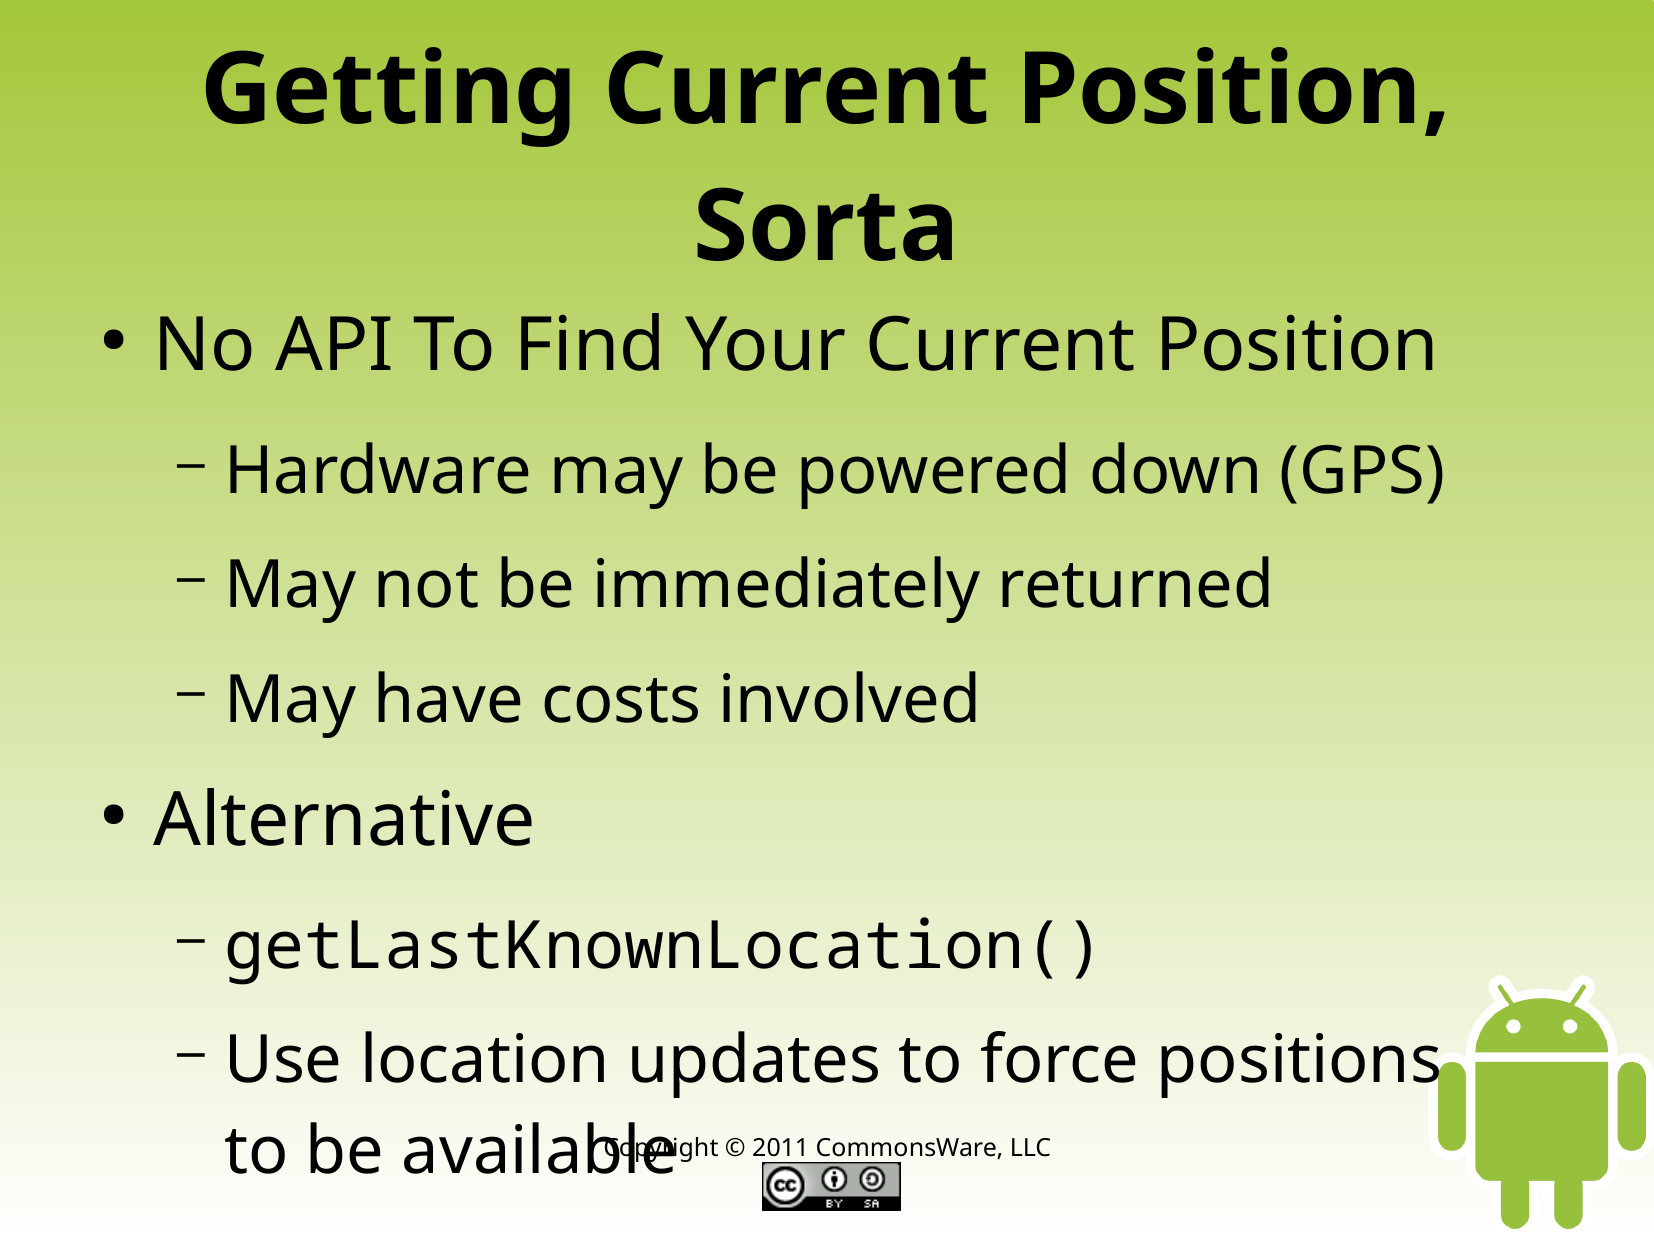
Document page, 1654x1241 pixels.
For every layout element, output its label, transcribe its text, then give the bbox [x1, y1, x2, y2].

picture [1428, 975, 1654, 1238]
list No API To Find Your Current Position Hardware may be powered down (GPS) May not be immediately returned May have costs involved Alternative getLastKnownLocation() Use location updates to force positions to be available [82, 290, 1571, 1109]
title Getting Current Position, Sorta [82, 49, 1571, 257]
picture [762, 1162, 901, 1211]
